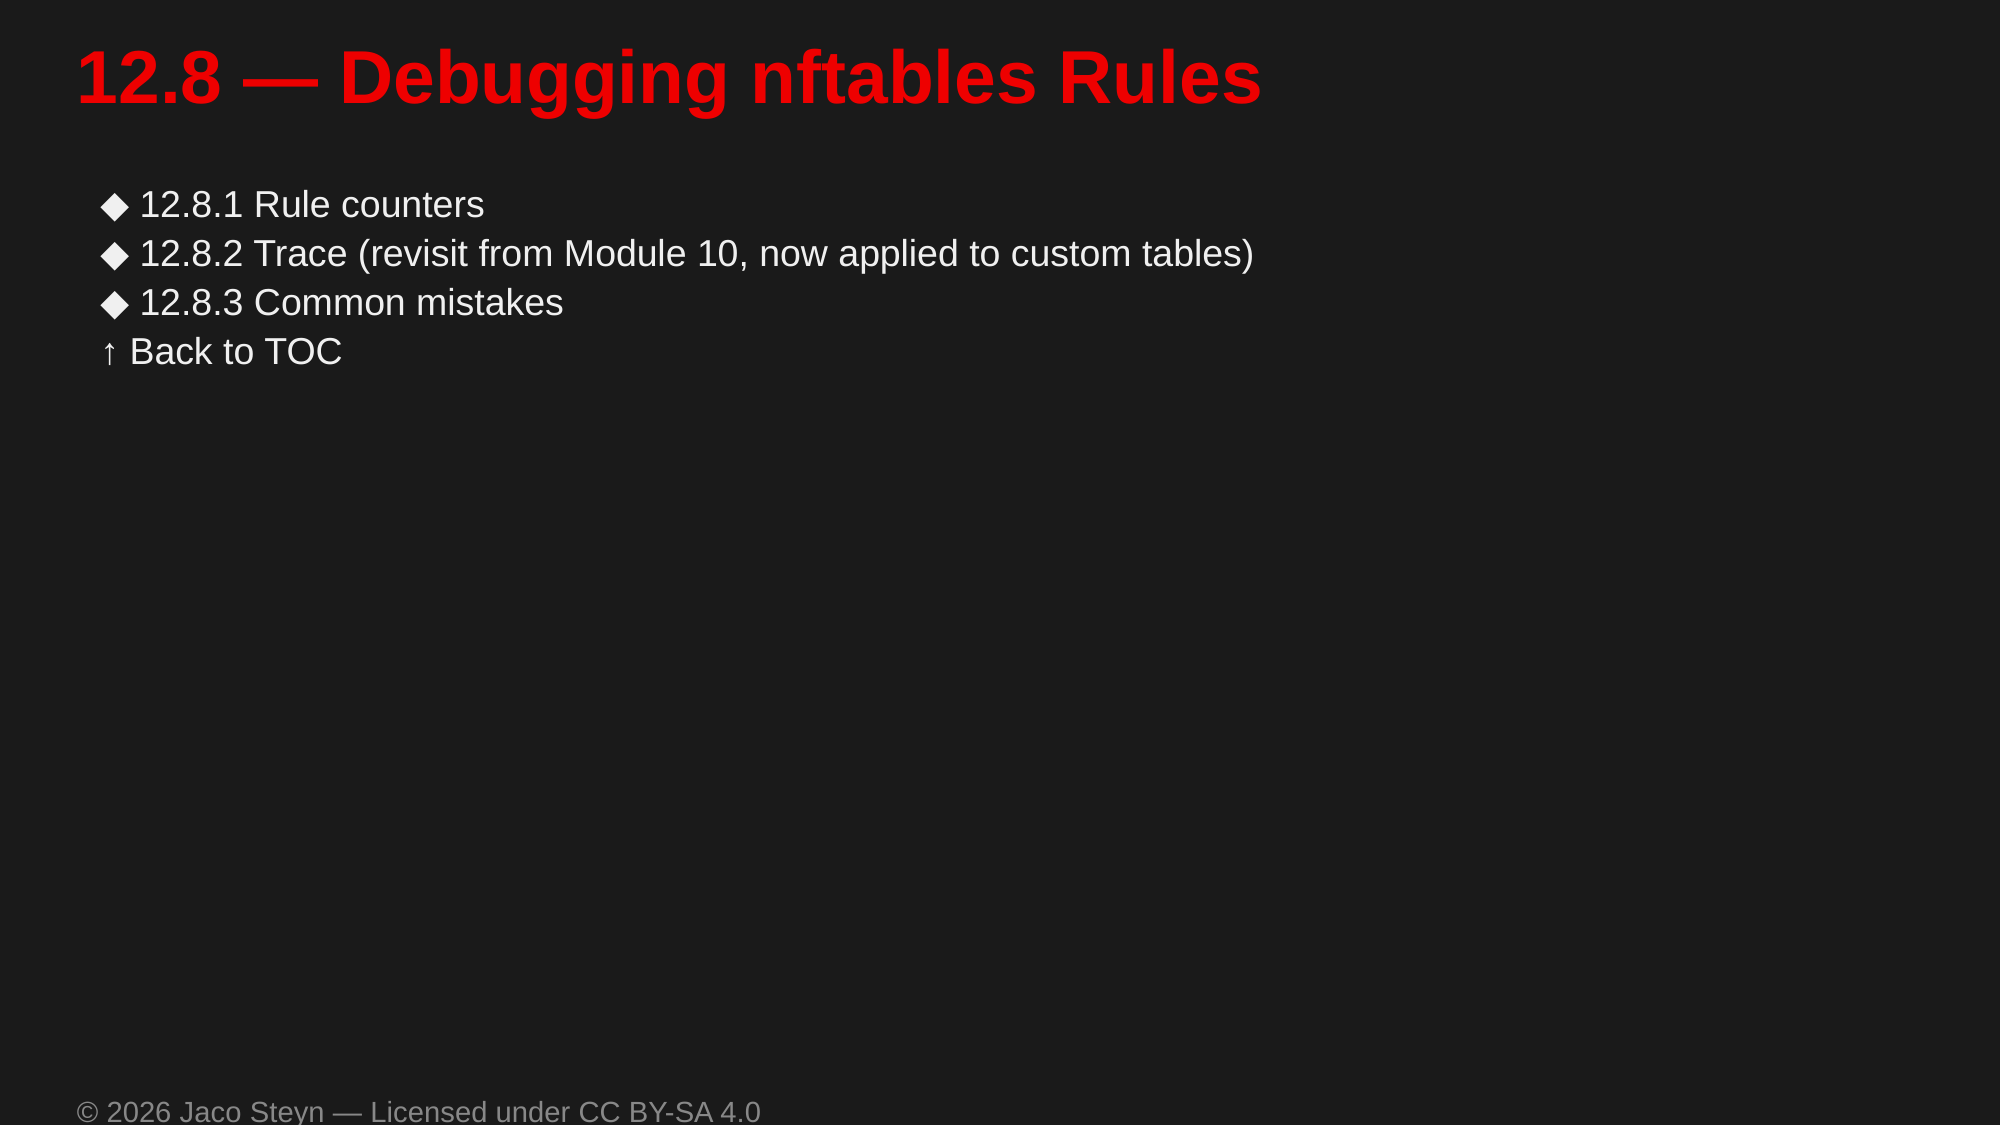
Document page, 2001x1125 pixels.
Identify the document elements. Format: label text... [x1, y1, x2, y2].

text_box ◆ 12.8.1 Rule counters ◆ 12.8.2 Trace (revisit from Module 10, now applied to custom tables) ◆ 12.8.3 Common mistakes ↑ Back to TOC [59, 171, 1942, 1083]
text_box 12.8 — Debugging nftables Rules [59, 23, 1942, 154]
text_box © 2026 Jaco Steyn — Licensed under CC BY-SA 4.0 [59, 1083, 1942, 1120]
